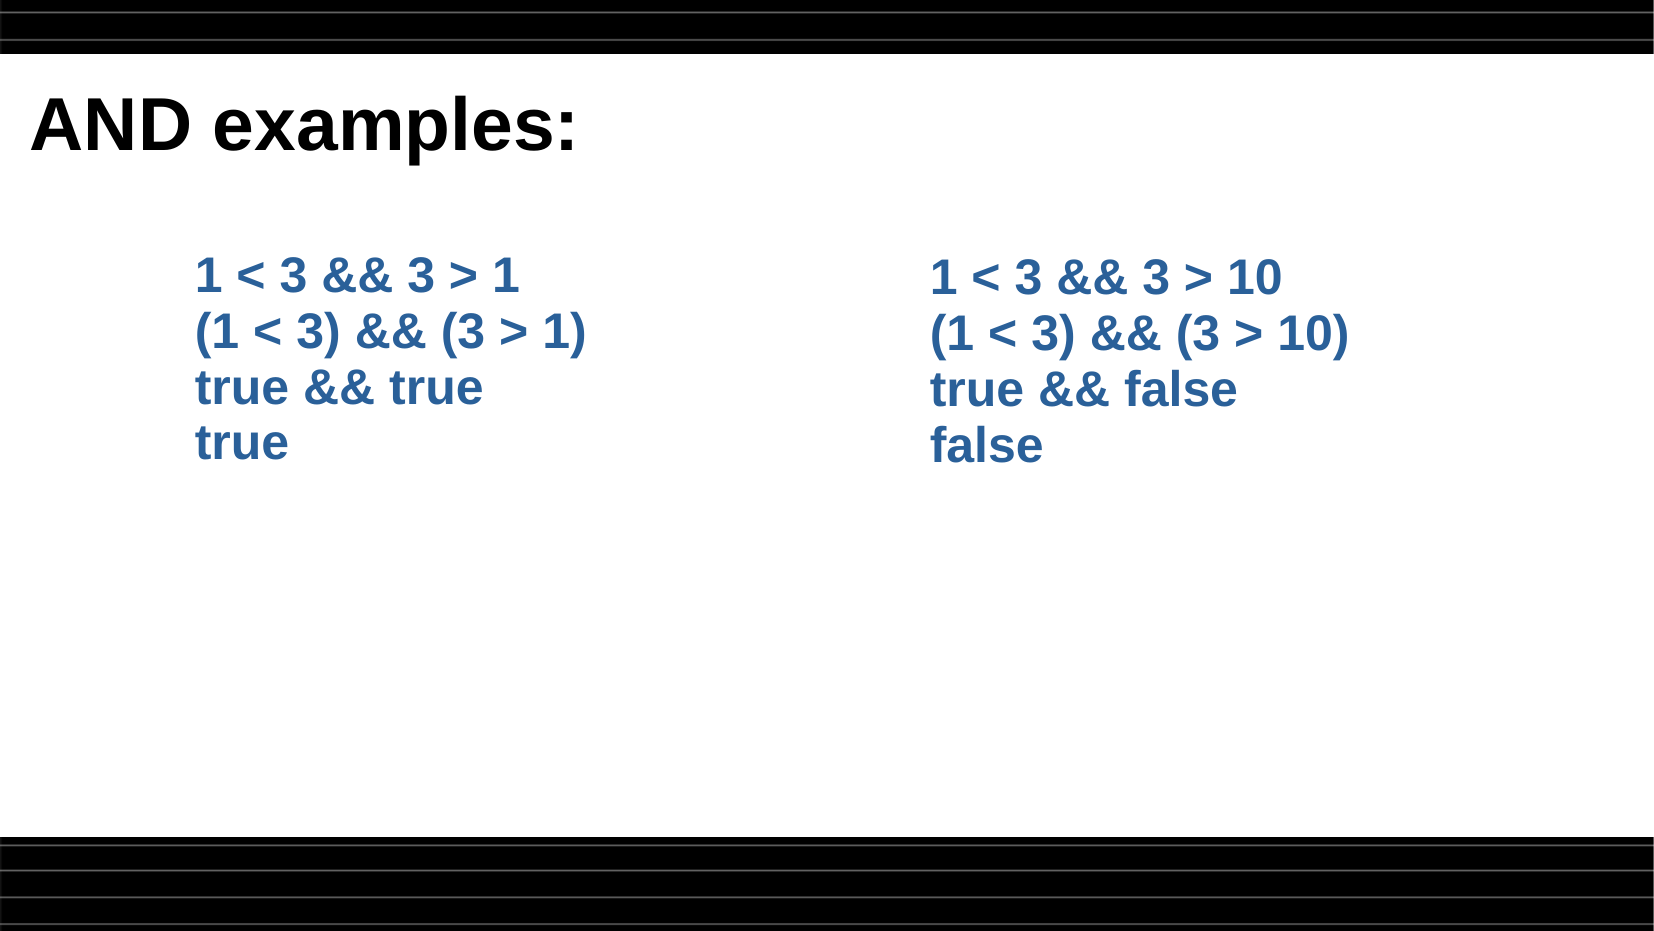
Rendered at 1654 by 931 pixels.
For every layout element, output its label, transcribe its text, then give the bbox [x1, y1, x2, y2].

picture [0, 0, 1654, 54]
text_box 1 < 3 && 3 > 1 (1 < 3) && (3 > 1) true && true true [180, 240, 661, 478]
text_box 1 < 3 && 3 > 10 (1 < 3) && (3 > 10) true && false false [915, 242, 1396, 481]
text_box AND examples: [15, 75, 1591, 174]
picture [0, 837, 1654, 931]
